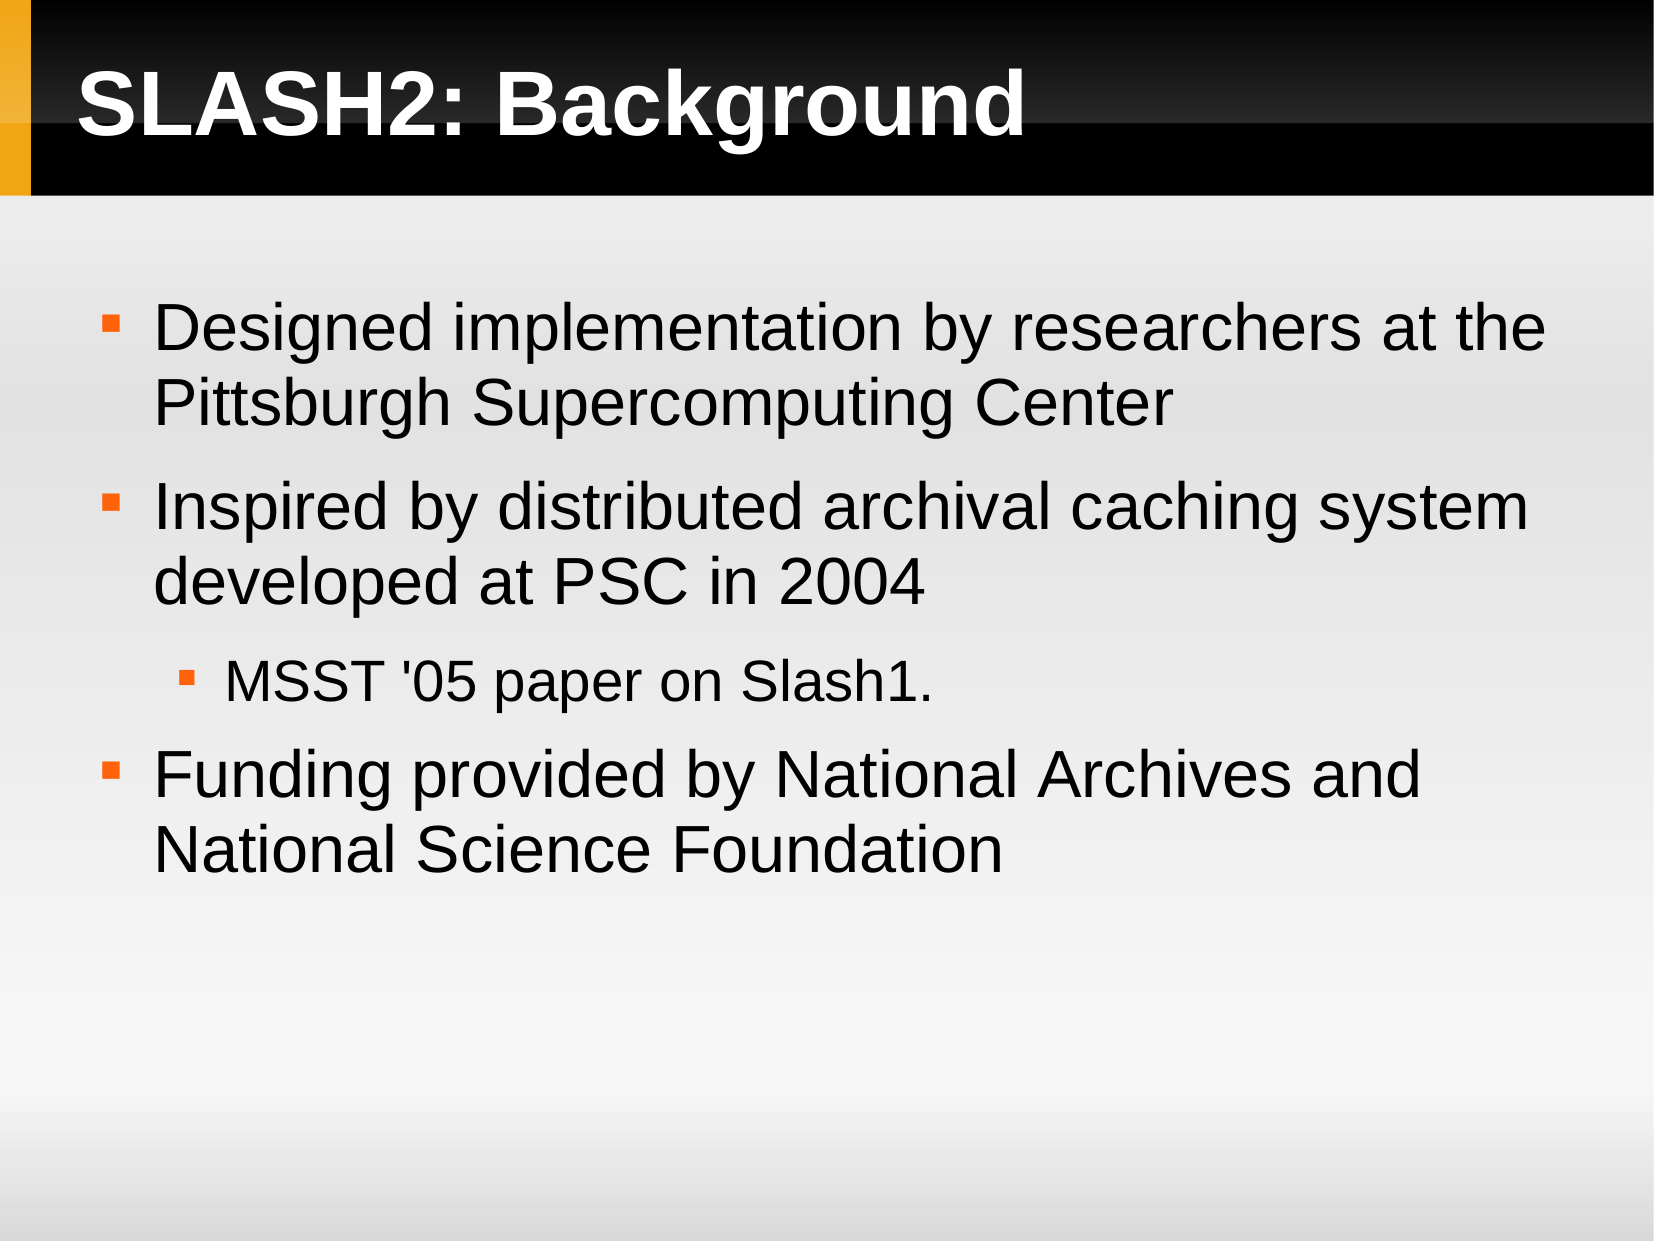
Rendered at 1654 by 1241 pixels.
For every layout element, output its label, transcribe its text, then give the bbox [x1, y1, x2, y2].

list Designed implementation by researchers at the Pittsburgh Supercomputing Center Inspired by distributed archival caching system developed at PSC in 2004 MSST '05 paper on Slash1. Funding provided by National Archives and National Science Foundation [82, 290, 1576, 1094]
picture [0, 0, 1654, 1241]
title SLASH2: Background [76, 7, 1565, 200]
